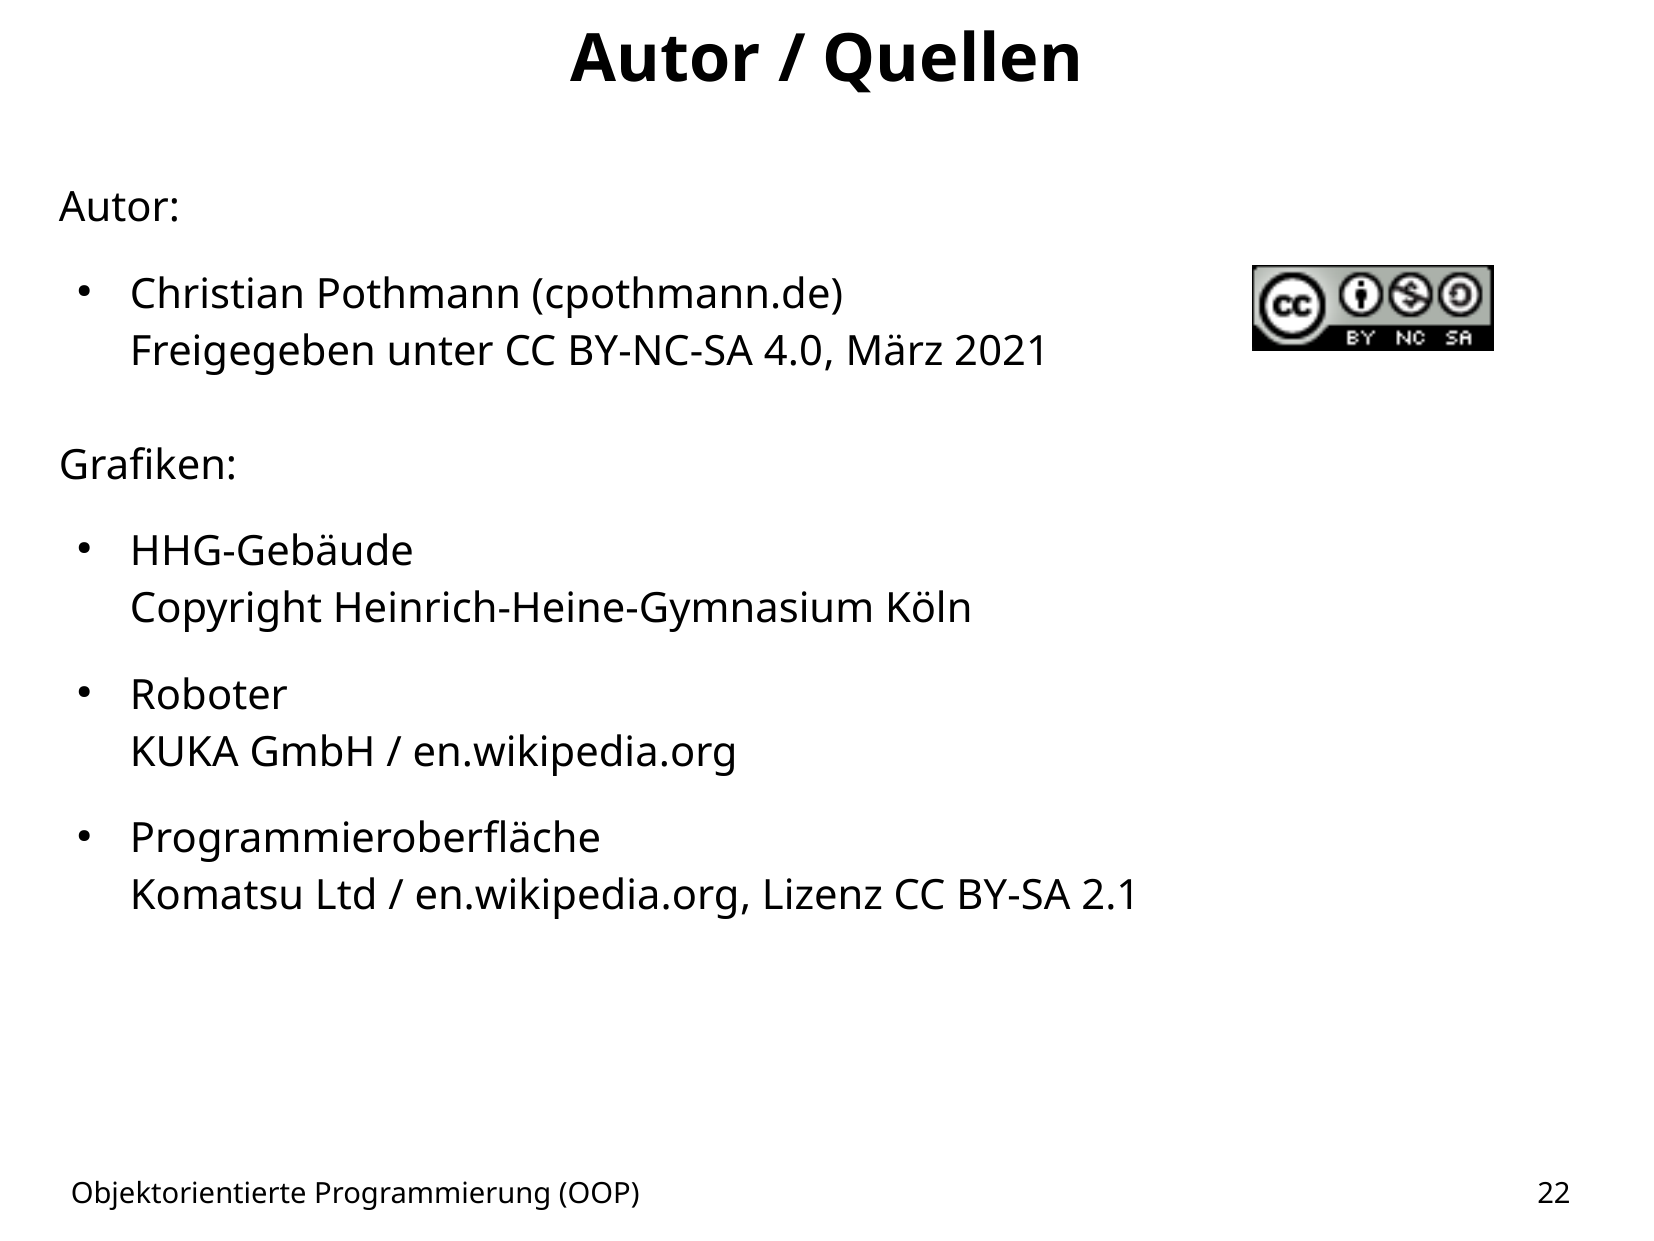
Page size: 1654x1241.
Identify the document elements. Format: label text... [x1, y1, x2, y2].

list Autor: Christian Pothmann (cpothmann.de) Freigegeben unter CC BY-NC-SA 4.0, März 2021 Grafiken: HHG-Gebäude Copyright Heinrich-Heine-Gymnasium Köln Roboter KUKA GmbH / en.wikipedia.org Programmieroberfläche Komatsu Ltd / en.wikipedia.org, Lizenz CC BY-SA 2.1 [59, 177, 1583, 1146]
title Autor / Quellen [0, 5, 1654, 107]
picture [1252, 265, 1494, 351]
